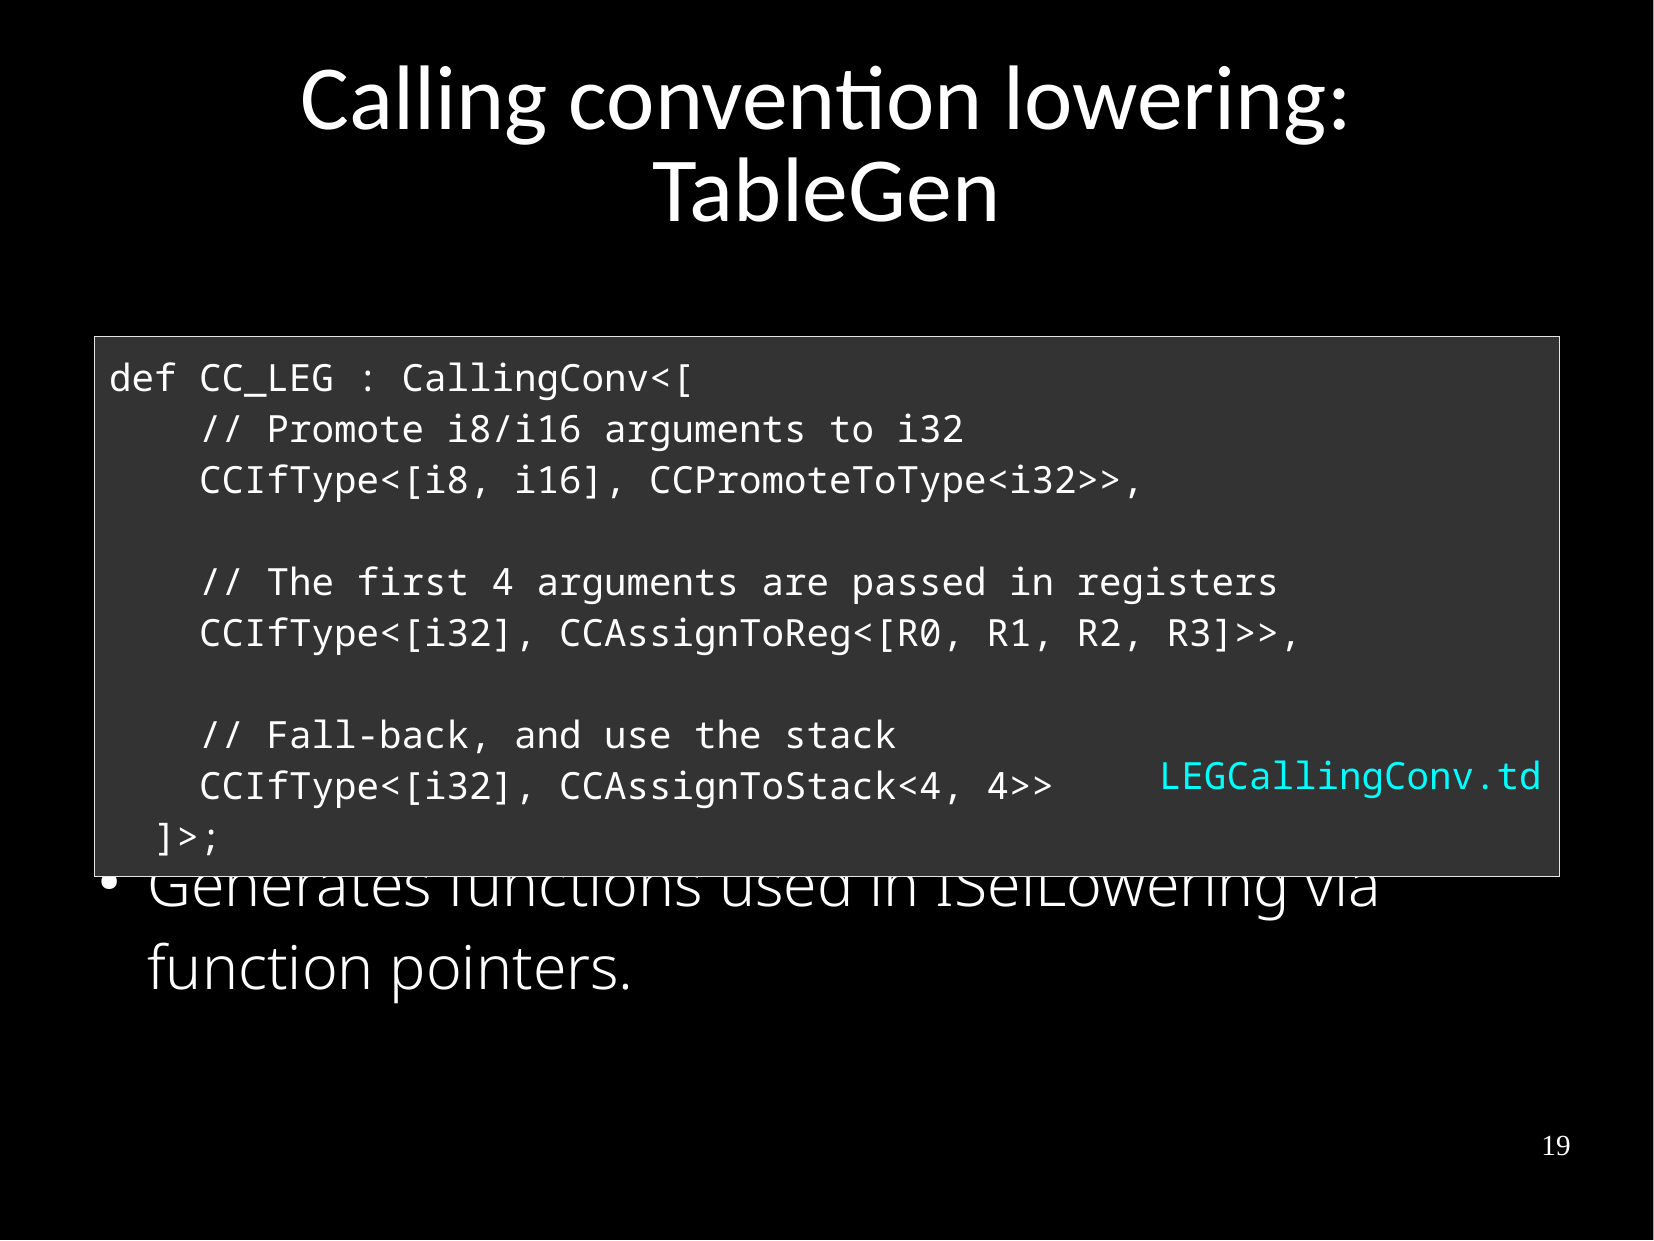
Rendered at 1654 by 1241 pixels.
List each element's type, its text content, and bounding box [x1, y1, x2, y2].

text_box def CC_LEG : CallingConv<[ // Promote i8/i16 arguments to i32 CCIfType<[i8, i16], CCPromoteToType<i32>>, // The first 4 arguments are passed in registers CCIfType<[i32], CCAssignToReg<[R0, R1, R2, R3]>>, // Fall-back, and use the stack CCIfType<[i32], CCAssignToStack<4, 4>> ]>; [94, 336, 1560, 807]
text_box LEGCallingConv.td [986, 750, 1554, 795]
title Calling convention lowering: TableGen [82, 49, 1571, 257]
list Generates functions used in ISelLowering via function pointers. [82, 732, 1571, 1009]
